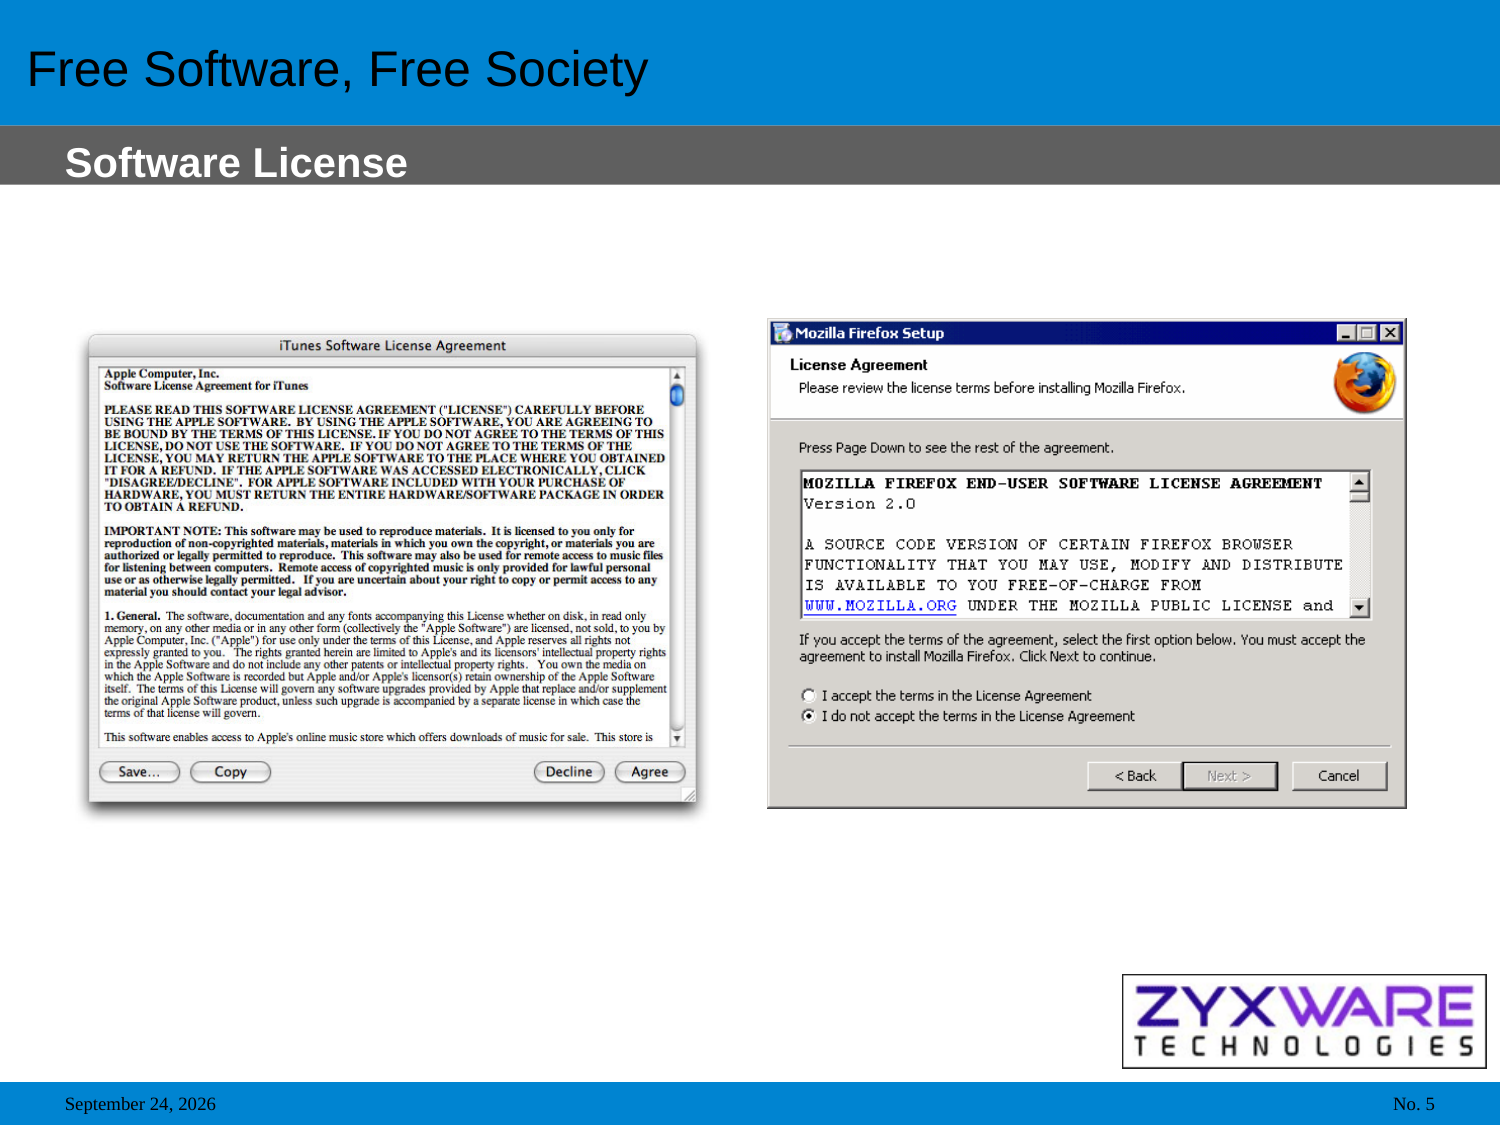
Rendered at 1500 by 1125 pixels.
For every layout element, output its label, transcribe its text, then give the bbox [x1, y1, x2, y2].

title Software License [64, 139, 1436, 187]
picture [1122, 974, 1487, 1069]
picture [70, 320, 723, 833]
picture [767, 318, 1407, 810]
